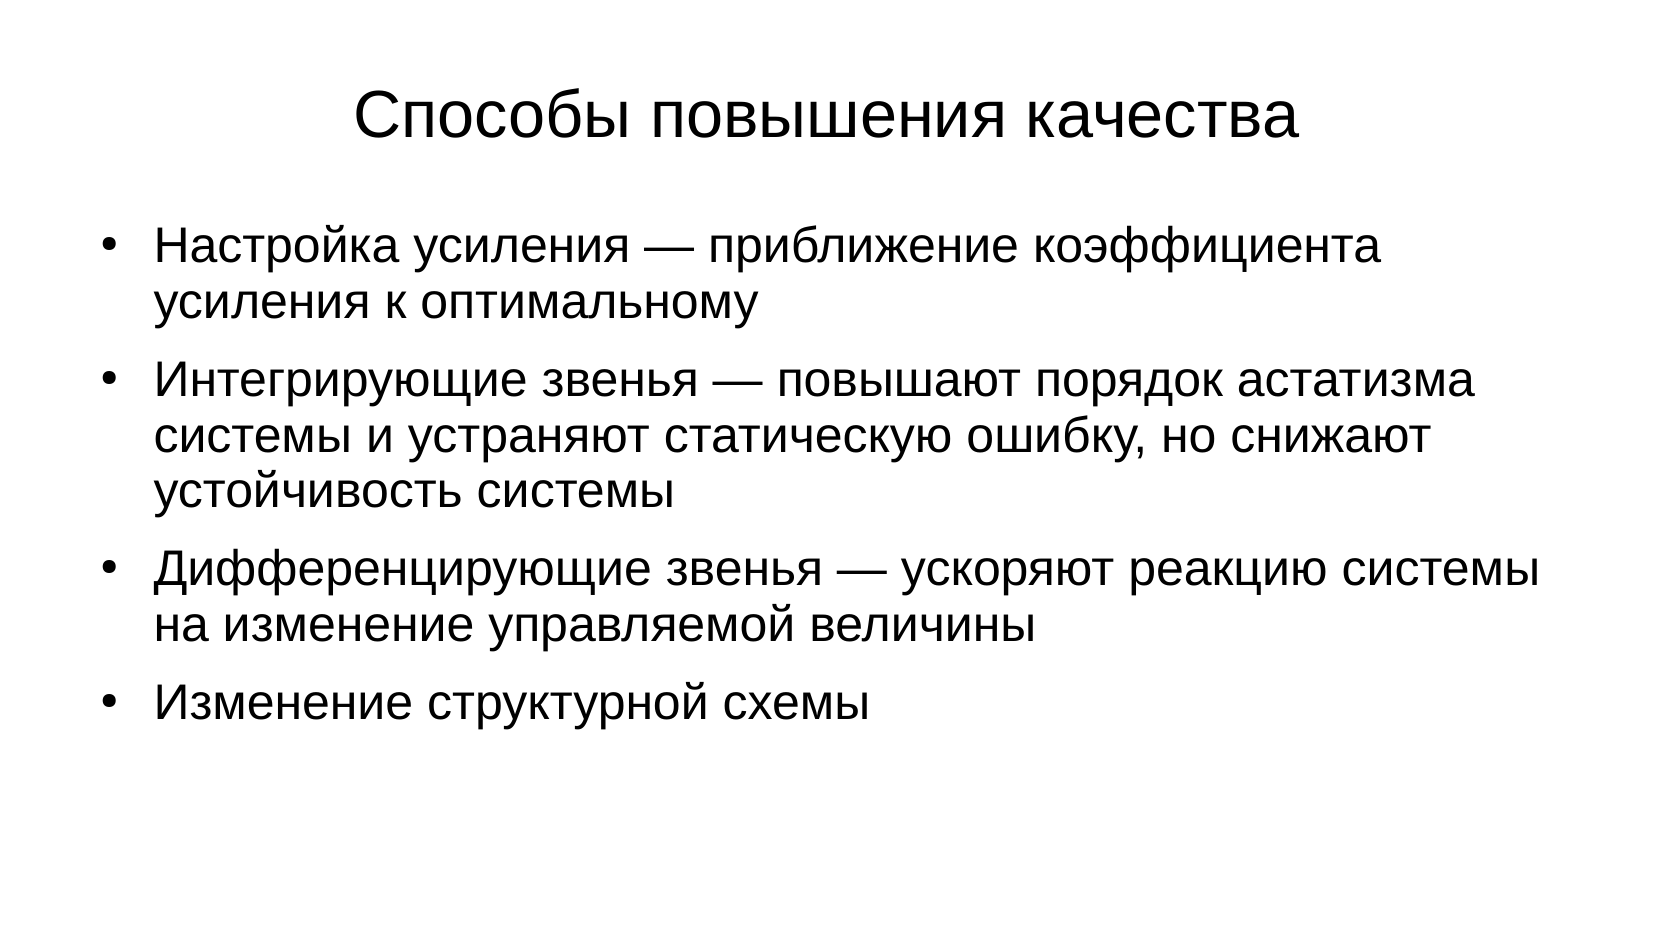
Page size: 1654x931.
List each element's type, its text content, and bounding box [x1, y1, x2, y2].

list Настройка усиления — приближение коэффициента усиления к оптимальному Интегрирующие звенья — повышают порядок астатизма системы и устраняют статическую ошибку, но снижают устойчивость системы Дифференцирующие звенья — ускоряют реакцию системы на изменение управляемой величины Изменение структурной схемы [82, 217, 1571, 758]
title Способы повышения качества [82, 37, 1571, 193]
